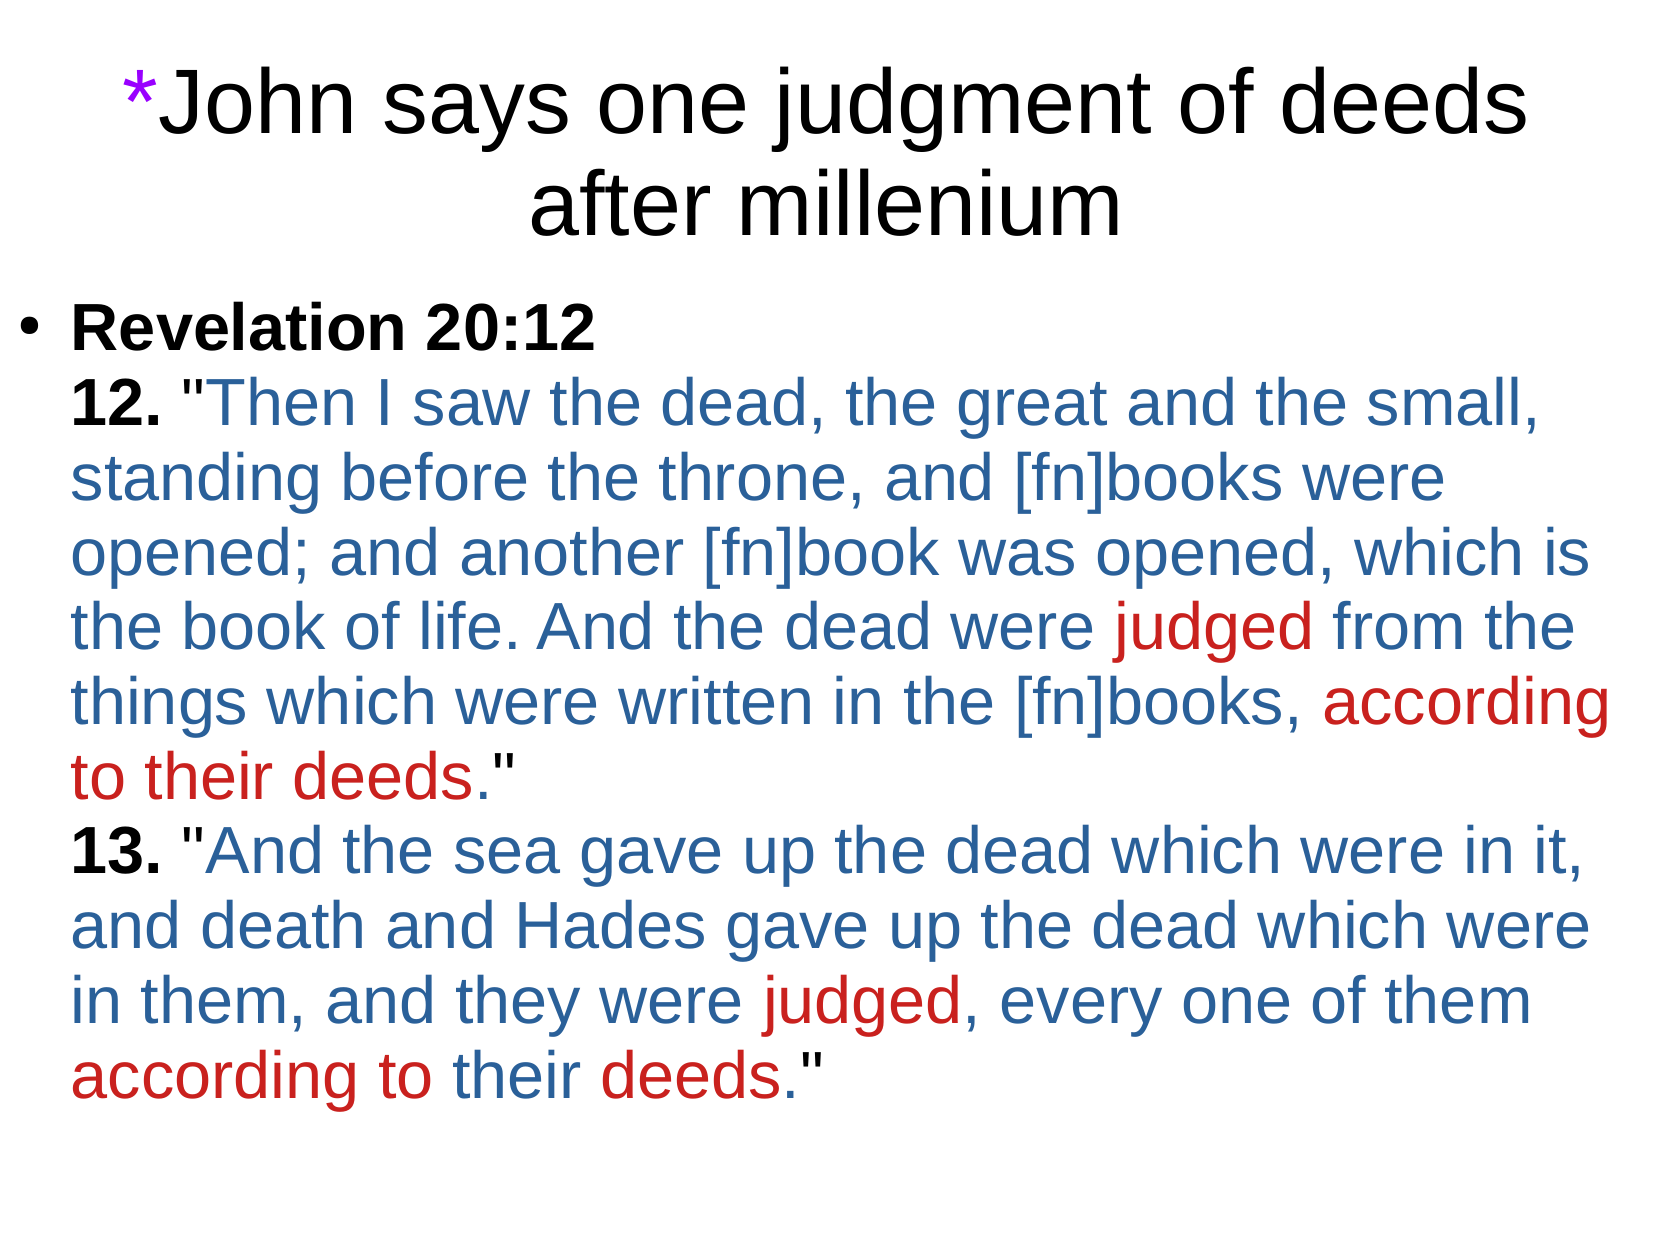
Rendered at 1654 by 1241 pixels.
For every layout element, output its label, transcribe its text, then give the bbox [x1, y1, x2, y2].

title *John says one judgment of deeds after millenium [82, 49, 1571, 257]
list Revelation 20:12 12. "Then I saw the dead, the great and the small, standing before the throne, and [fn]books were opened; and another [fn]book was opened, which is the book of life. And the dead were judged from the things which were written in the [fn]books, according to their deeds." 13. "And the sea gave up the dead which were in it, and death and Hades gave up the dead which were in them, and they were judged, every one of them according to their deeds." [0, 290, 1654, 1241]
